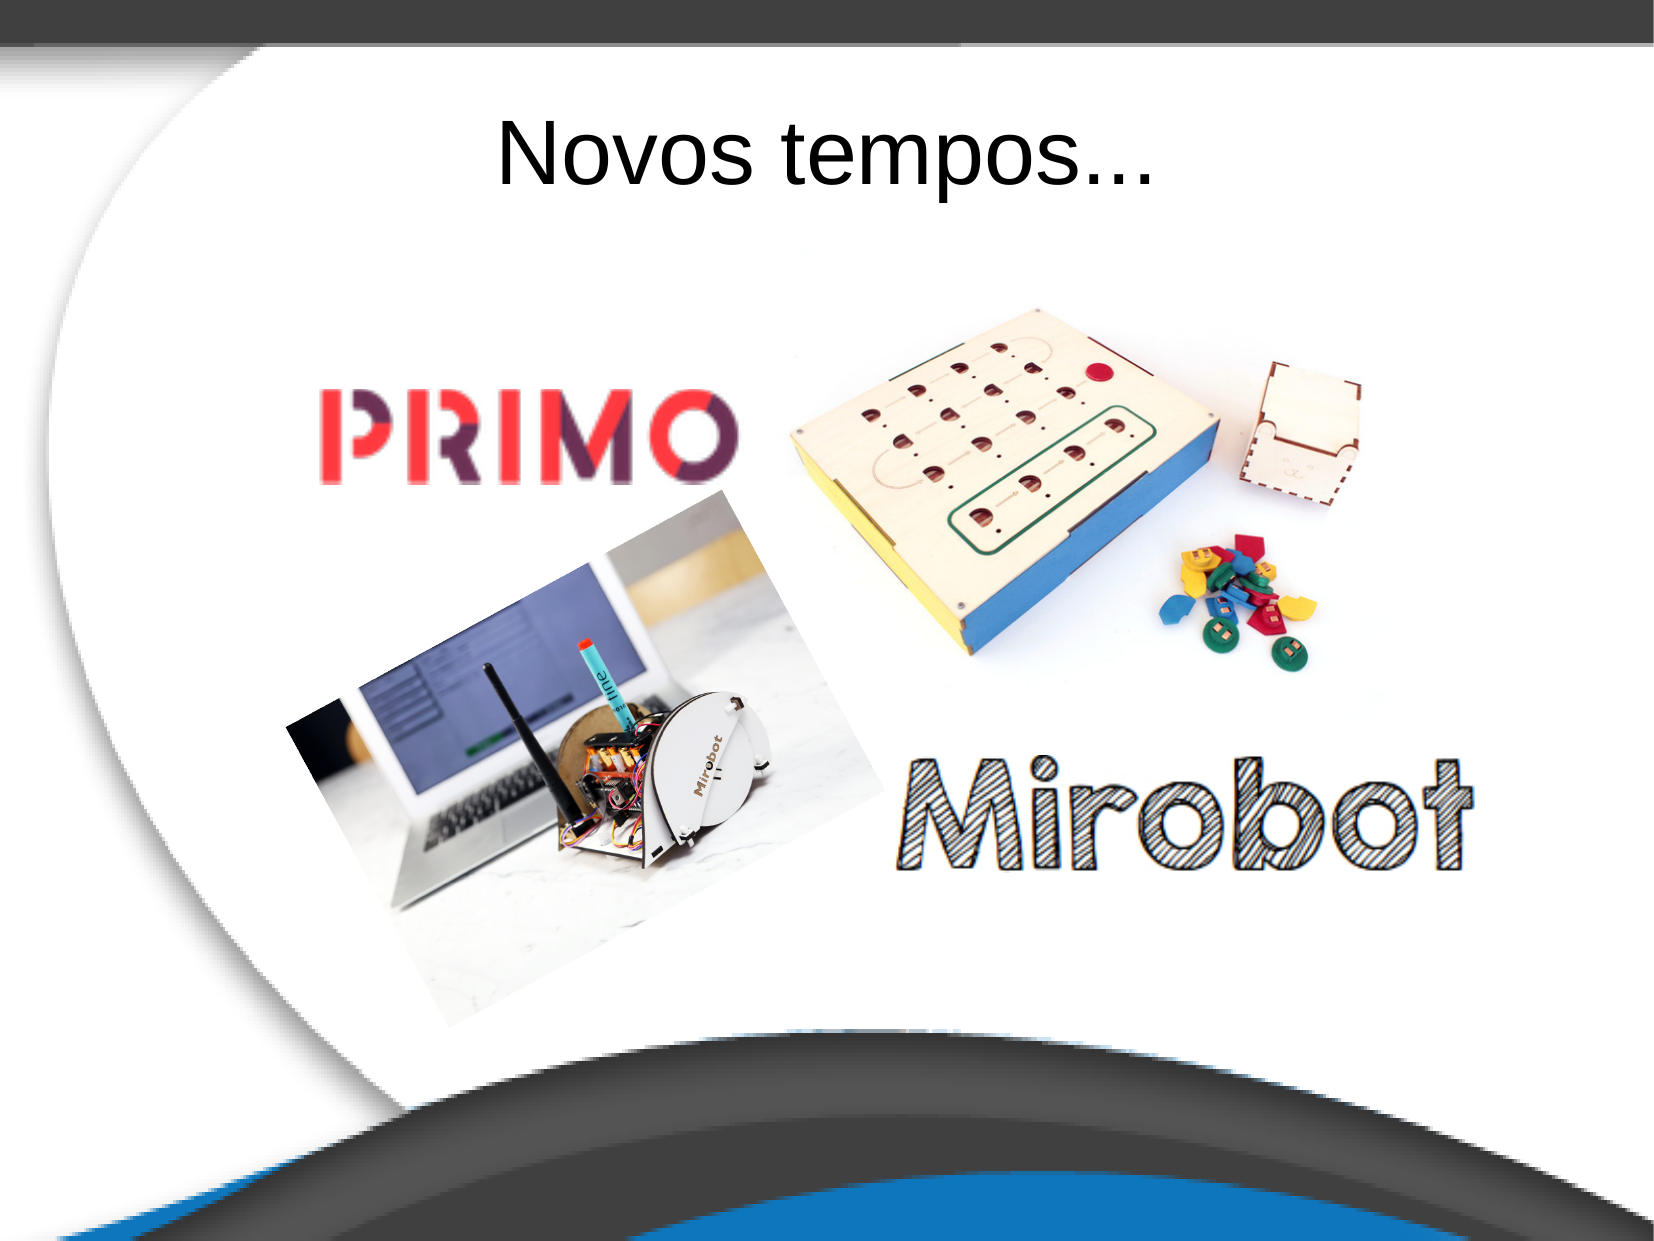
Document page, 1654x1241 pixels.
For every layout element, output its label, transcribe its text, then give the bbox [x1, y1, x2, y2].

picture [0, 0, 1654, 1241]
title Novos tempos... [82, 49, 1571, 257]
